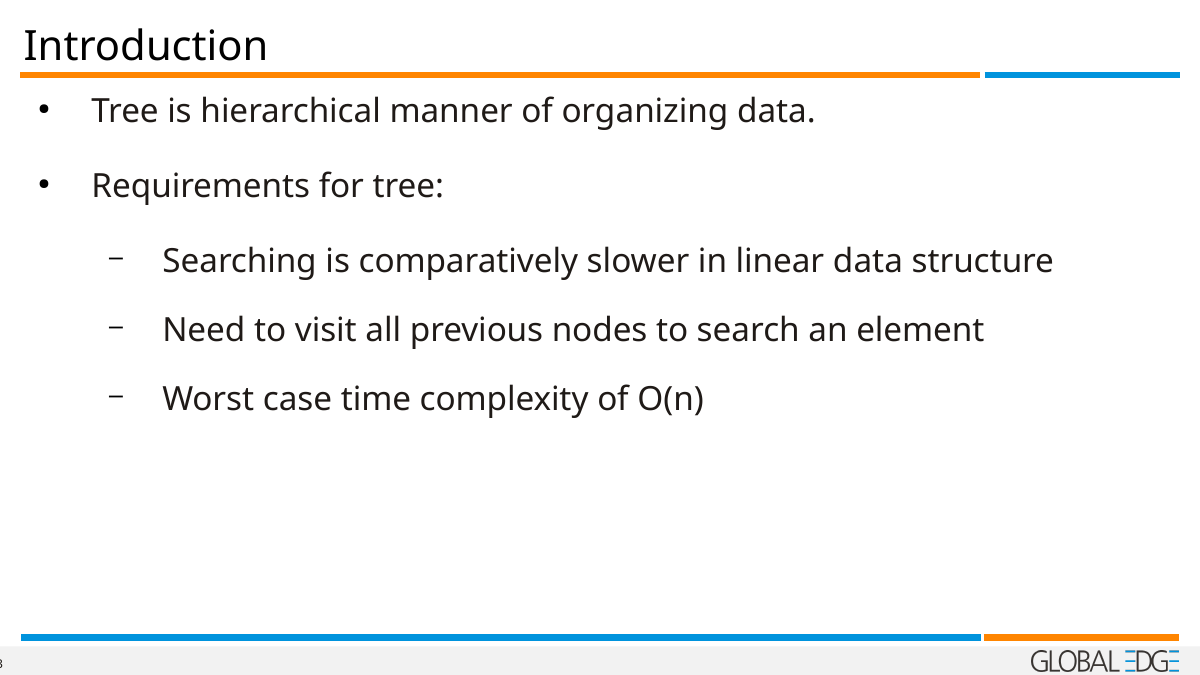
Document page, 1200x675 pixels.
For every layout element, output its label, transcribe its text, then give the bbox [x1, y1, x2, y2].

picture [1031, 650, 1179, 672]
list Tree is hierarchical manner of organizing data. Requirements for tree: Searching is comparatively slower in linear data structure Need to visit all previous nodes to search an element Worst case time complexity of O(n) [20, 87, 1179, 628]
title Introduction [23, 17, 1099, 71]
